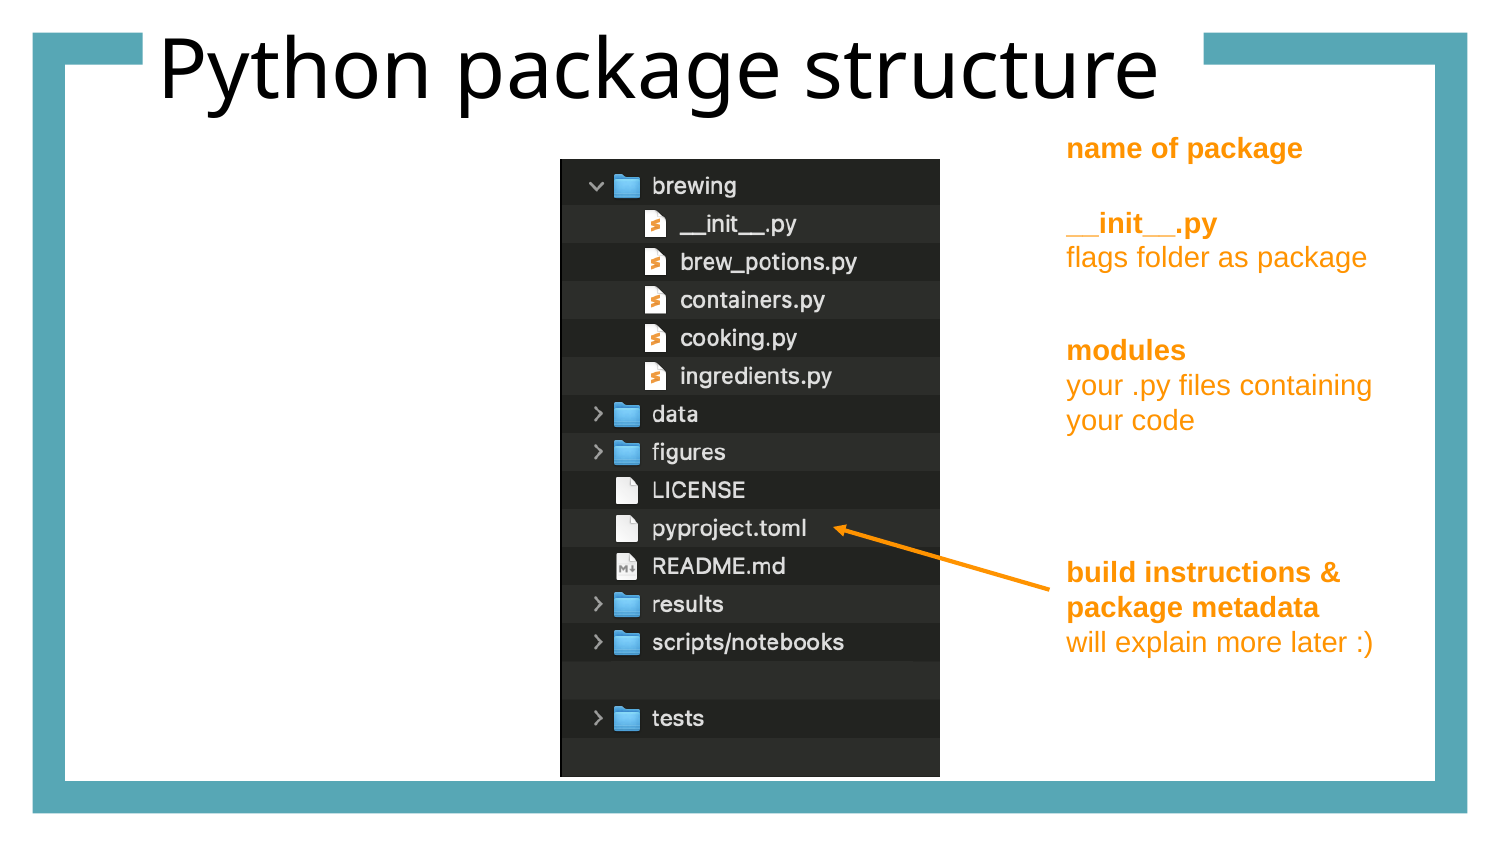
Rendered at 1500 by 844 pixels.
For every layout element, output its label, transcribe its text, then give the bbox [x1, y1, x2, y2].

picture [560, 159, 940, 777]
text_box modules your .py files containing your code [1058, 323, 1439, 444]
title Python package structure [142, 0, 1204, 150]
text_box __init__.py flags folder as package [1058, 196, 1439, 282]
text_box name of package [1058, 122, 1439, 173]
text_box build instructions & package metadata will explain more later :) [1058, 545, 1439, 666]
